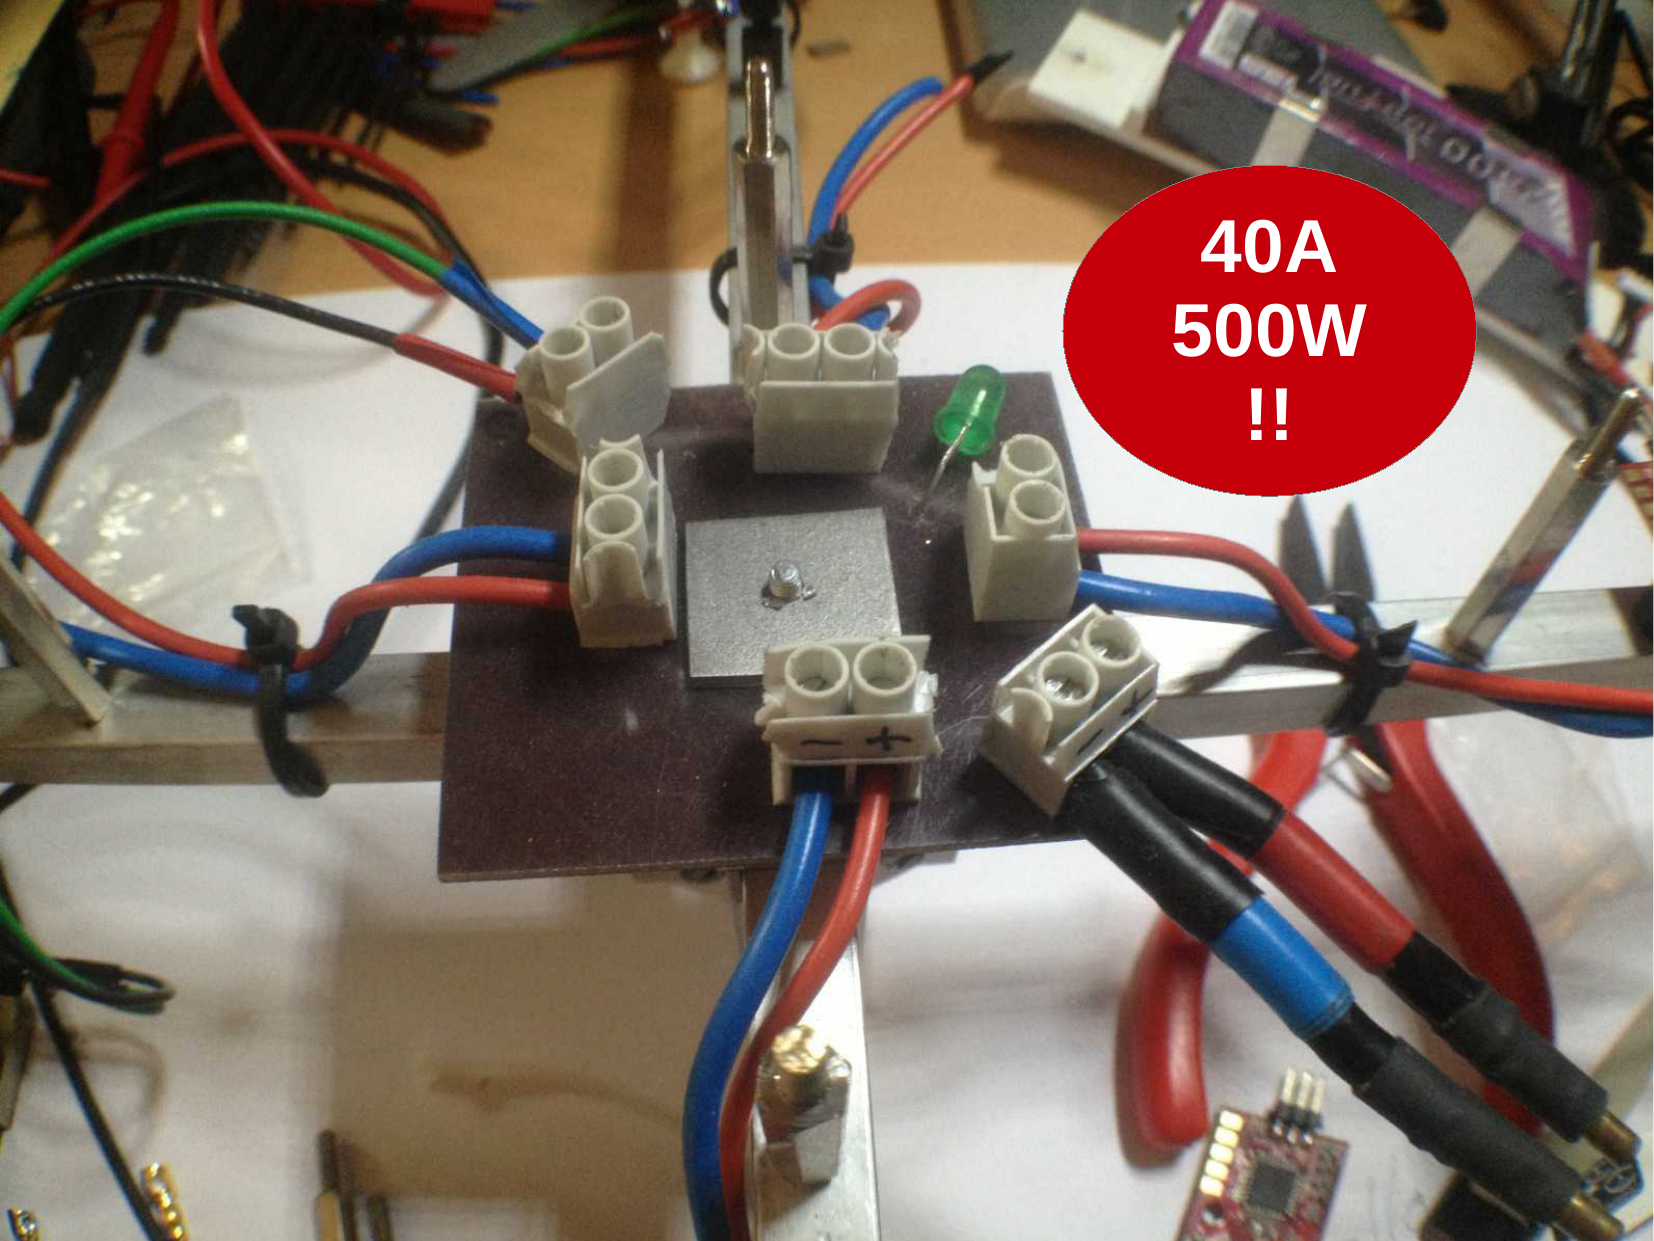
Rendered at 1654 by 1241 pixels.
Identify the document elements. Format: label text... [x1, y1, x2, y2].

picture [0, 0, 1654, 1241]
text_box 40A 500W !! [1062, 165, 1477, 497]
